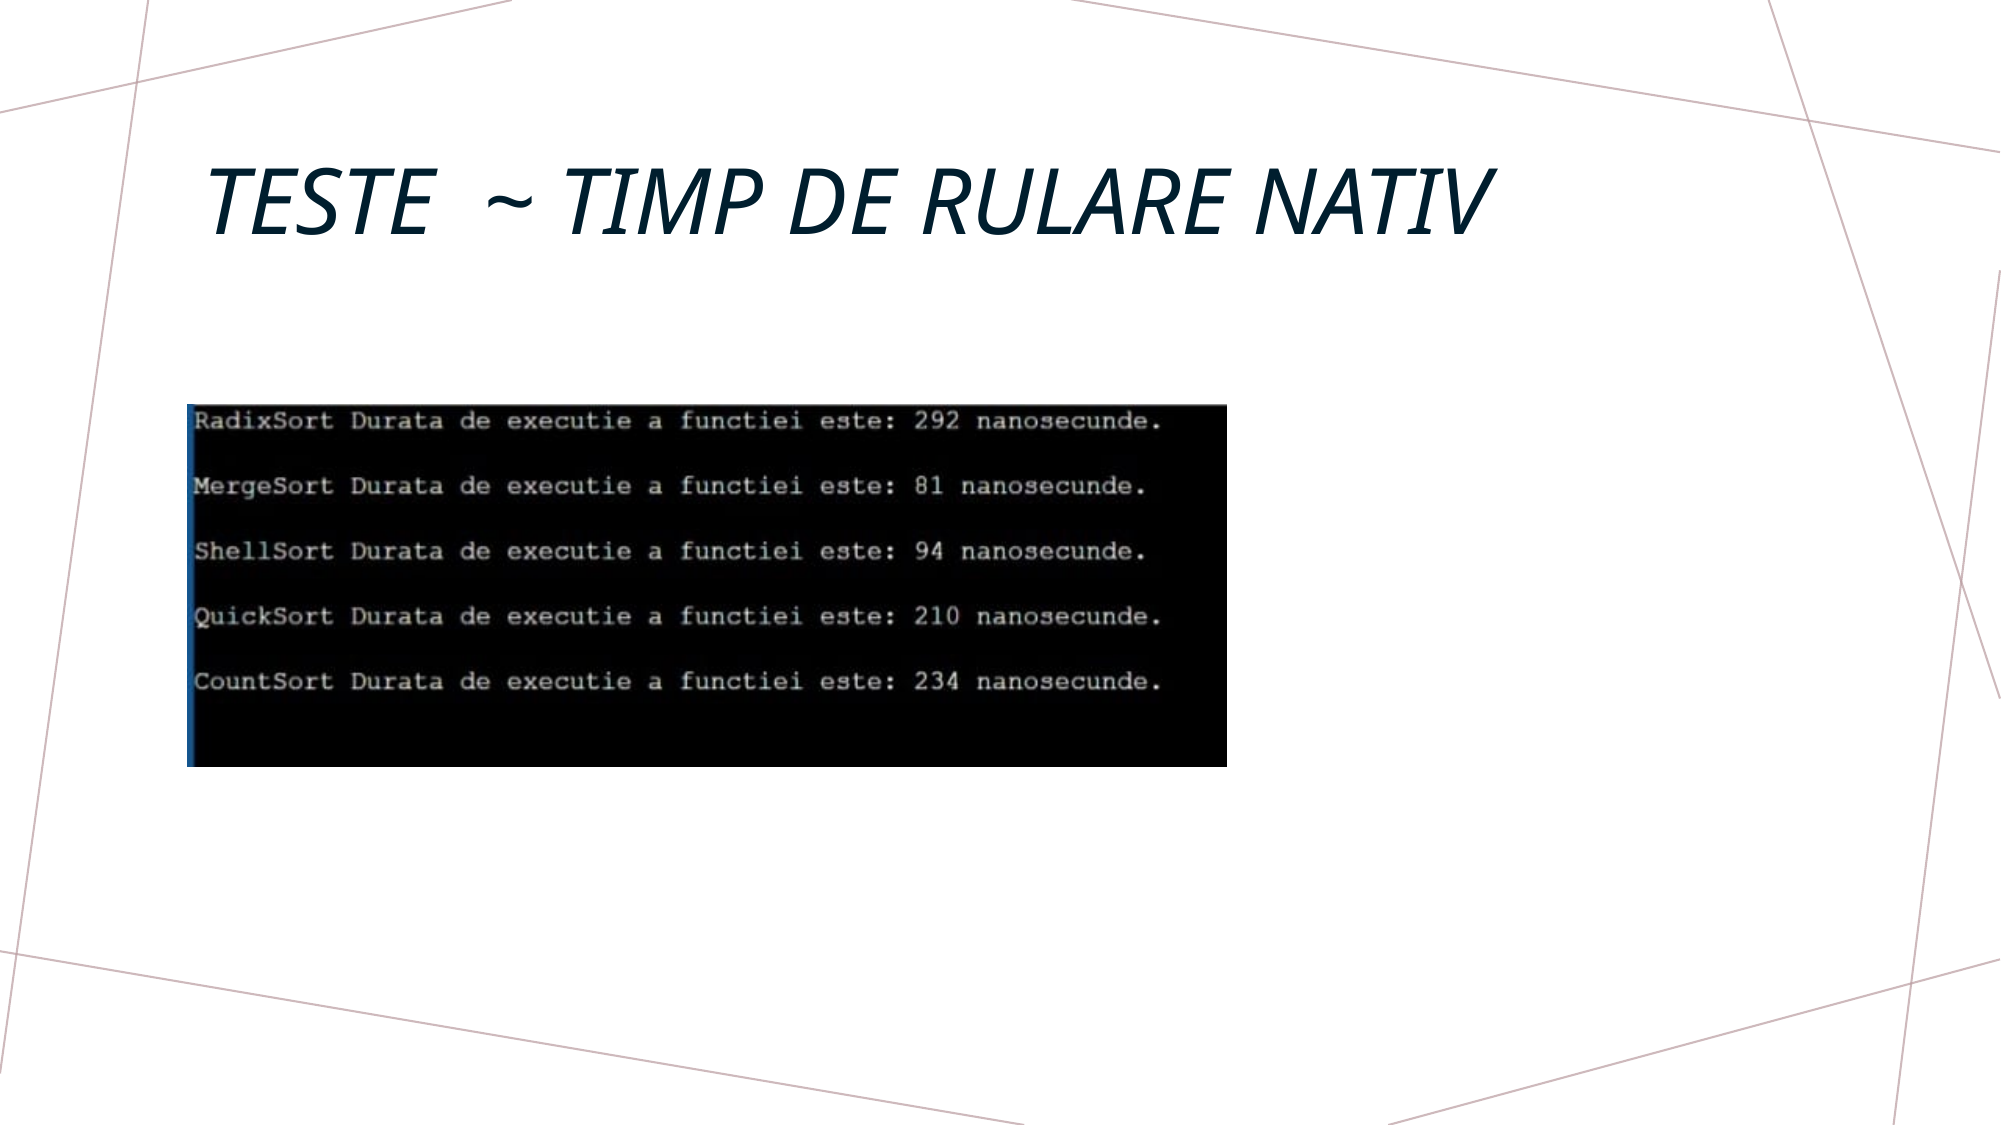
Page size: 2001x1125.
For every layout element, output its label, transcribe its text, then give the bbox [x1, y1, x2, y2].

title Teste ~ timp de rulare nativ [187, 87, 1813, 315]
picture [187, 404, 1227, 767]
